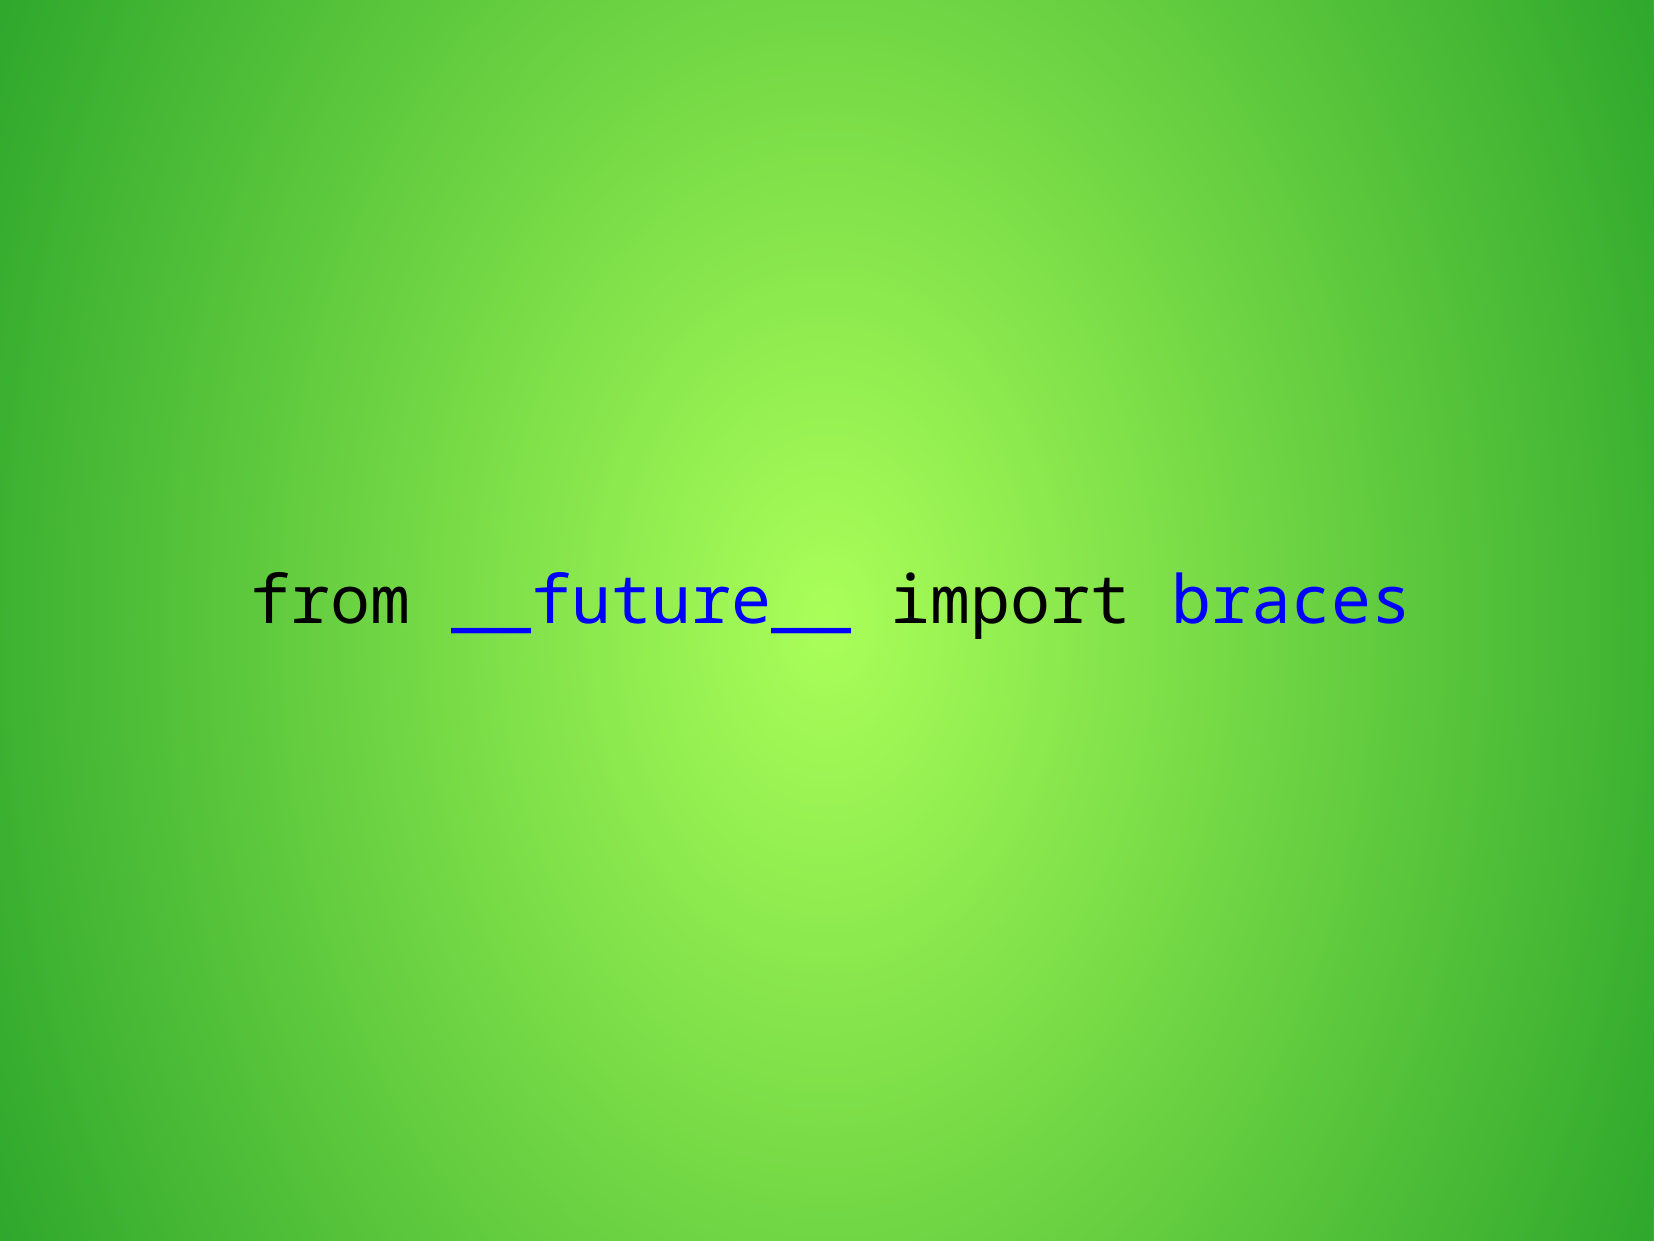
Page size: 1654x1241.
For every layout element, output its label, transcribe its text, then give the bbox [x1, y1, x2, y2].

title from __future__ import braces [86, 495, 1576, 700]
